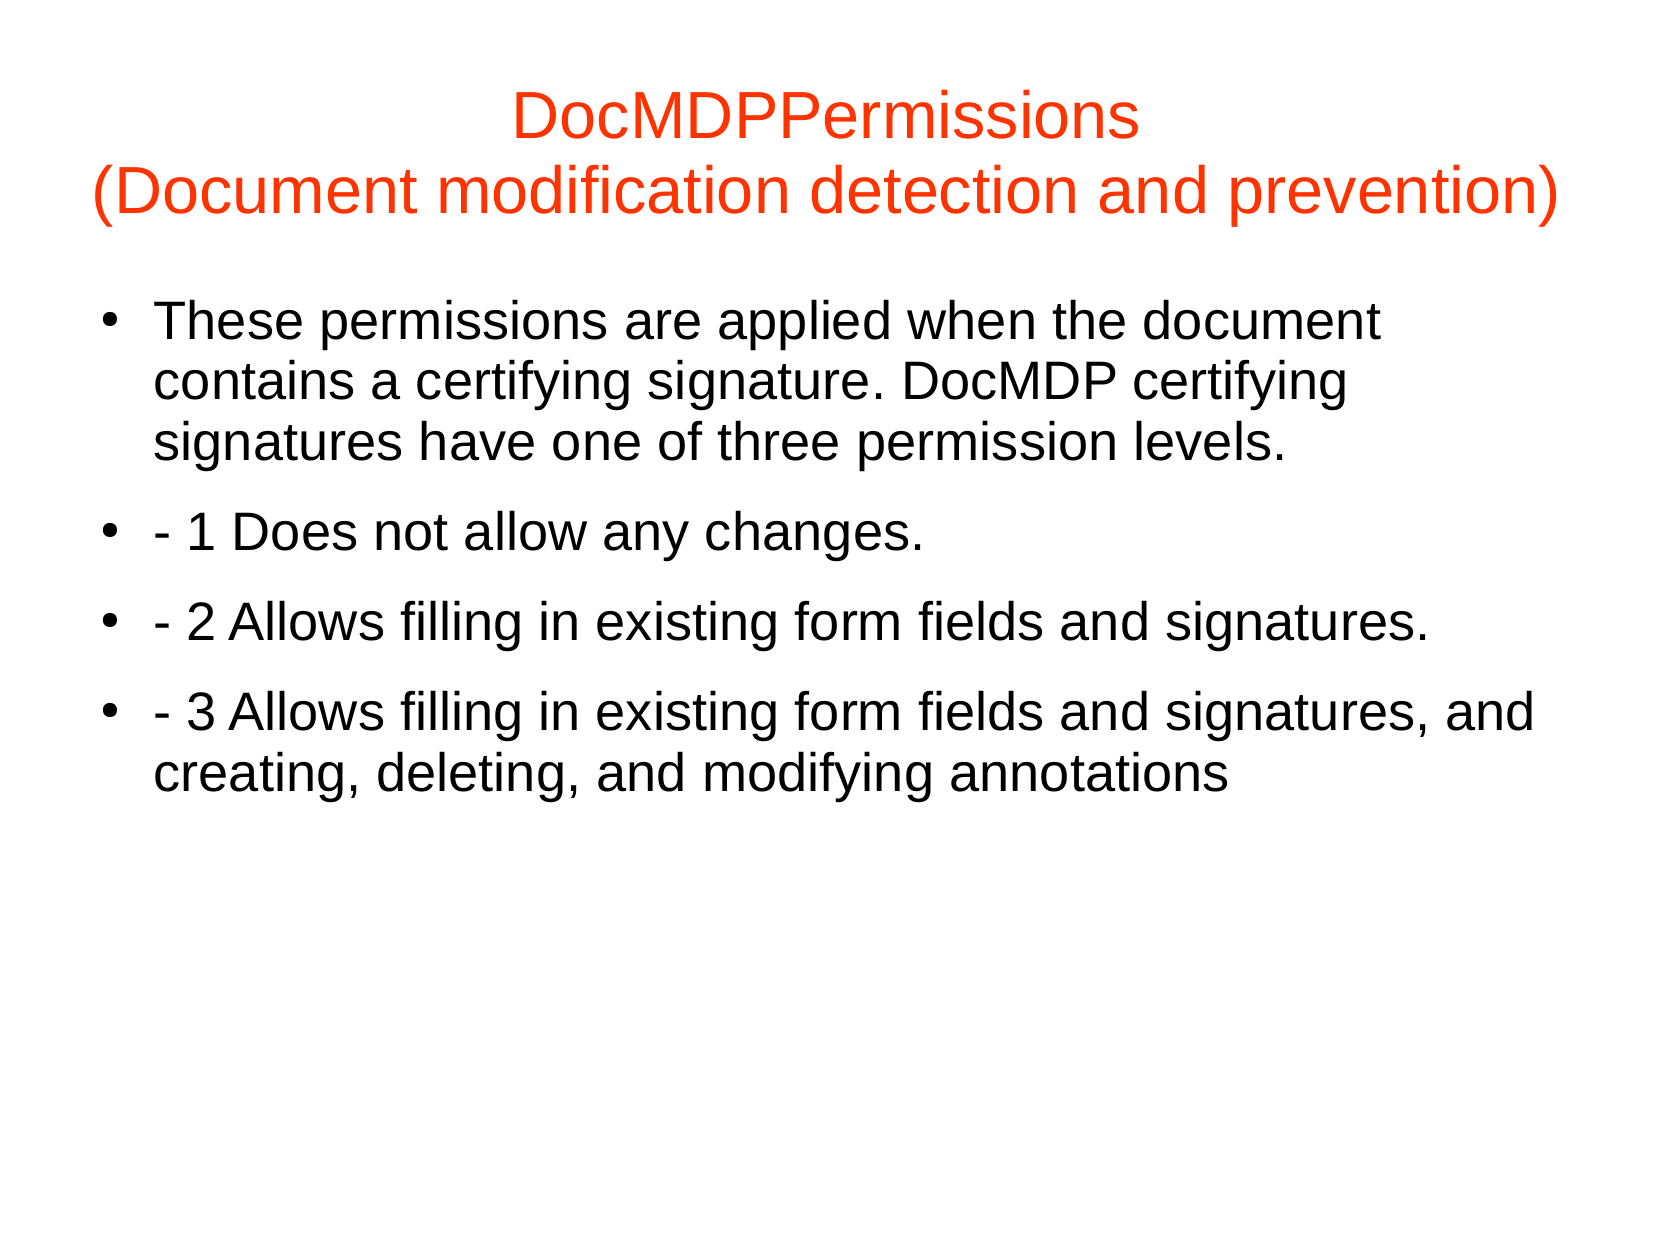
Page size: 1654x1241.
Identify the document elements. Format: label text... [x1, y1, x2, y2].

list These permissions are applied when the document contains a certifying signature. DocMDP certifying signatures have one of three permission levels. - 1 Does not allow any changes. - 2 Allows filling in existing form fields and signatures. - 3 Allows filling in existing form fields and signatures, and creating, deleting, and modifying annotations [82, 290, 1571, 1010]
title DocMDPPermissions (Document modification detection and prevention) [82, 49, 1571, 257]
